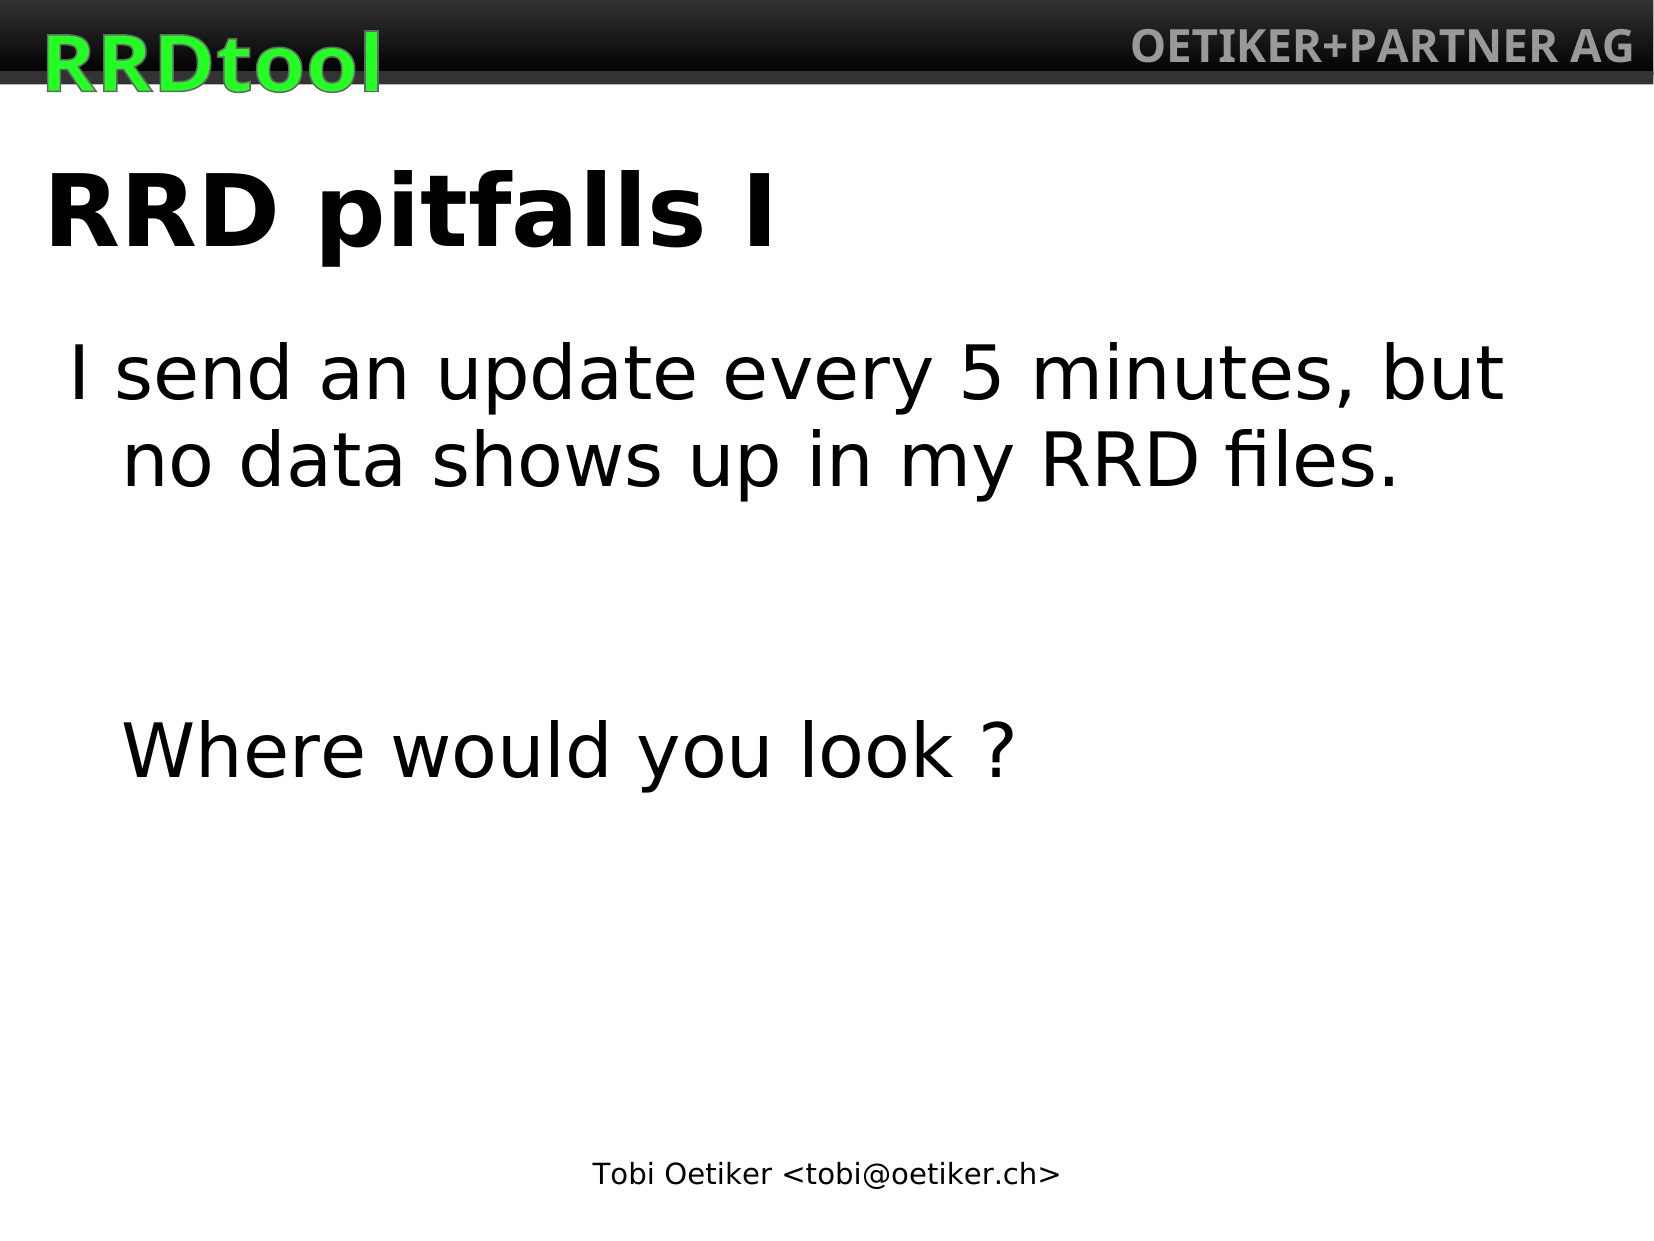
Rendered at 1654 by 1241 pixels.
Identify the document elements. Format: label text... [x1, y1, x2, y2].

list I send an update every 5 minutes, but no data shows up in my RRD files. Where would you look ? [50, 329, 1571, 1099]
title RRD pitfalls I [43, 137, 1582, 287]
